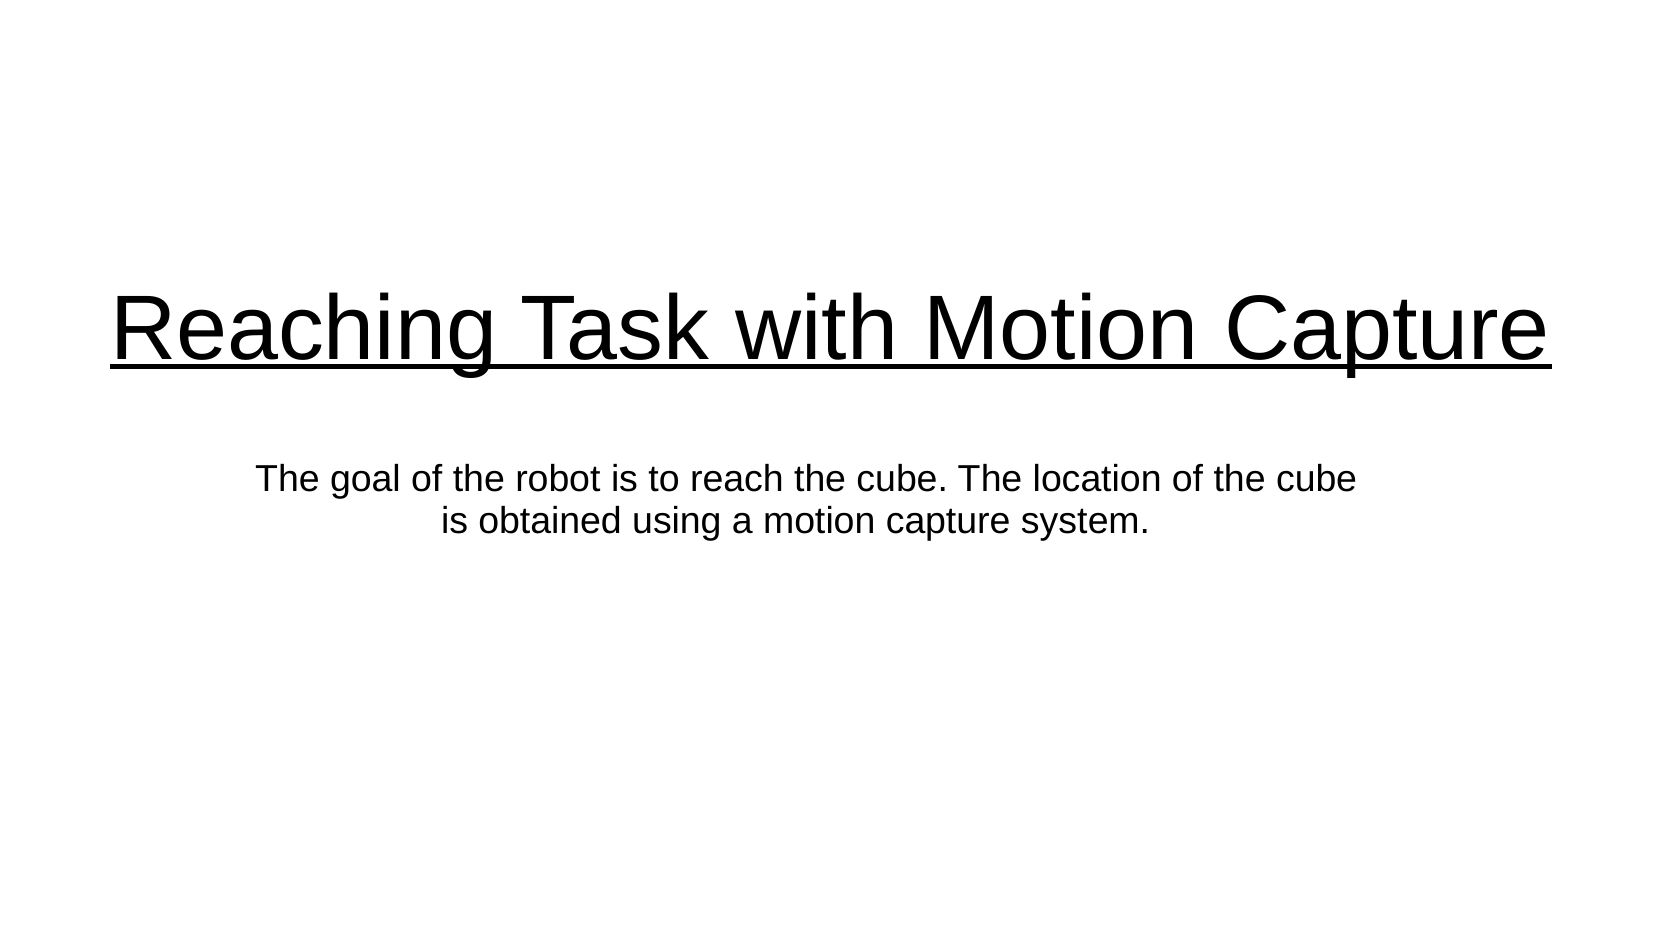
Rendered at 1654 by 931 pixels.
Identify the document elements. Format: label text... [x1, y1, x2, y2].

title Reaching Task with Motion Capture [86, 249, 1576, 406]
text_box The goal of the robot is to reach the cube. The location of the cube is obtained using a motion capture system. [236, 450, 1377, 616]
